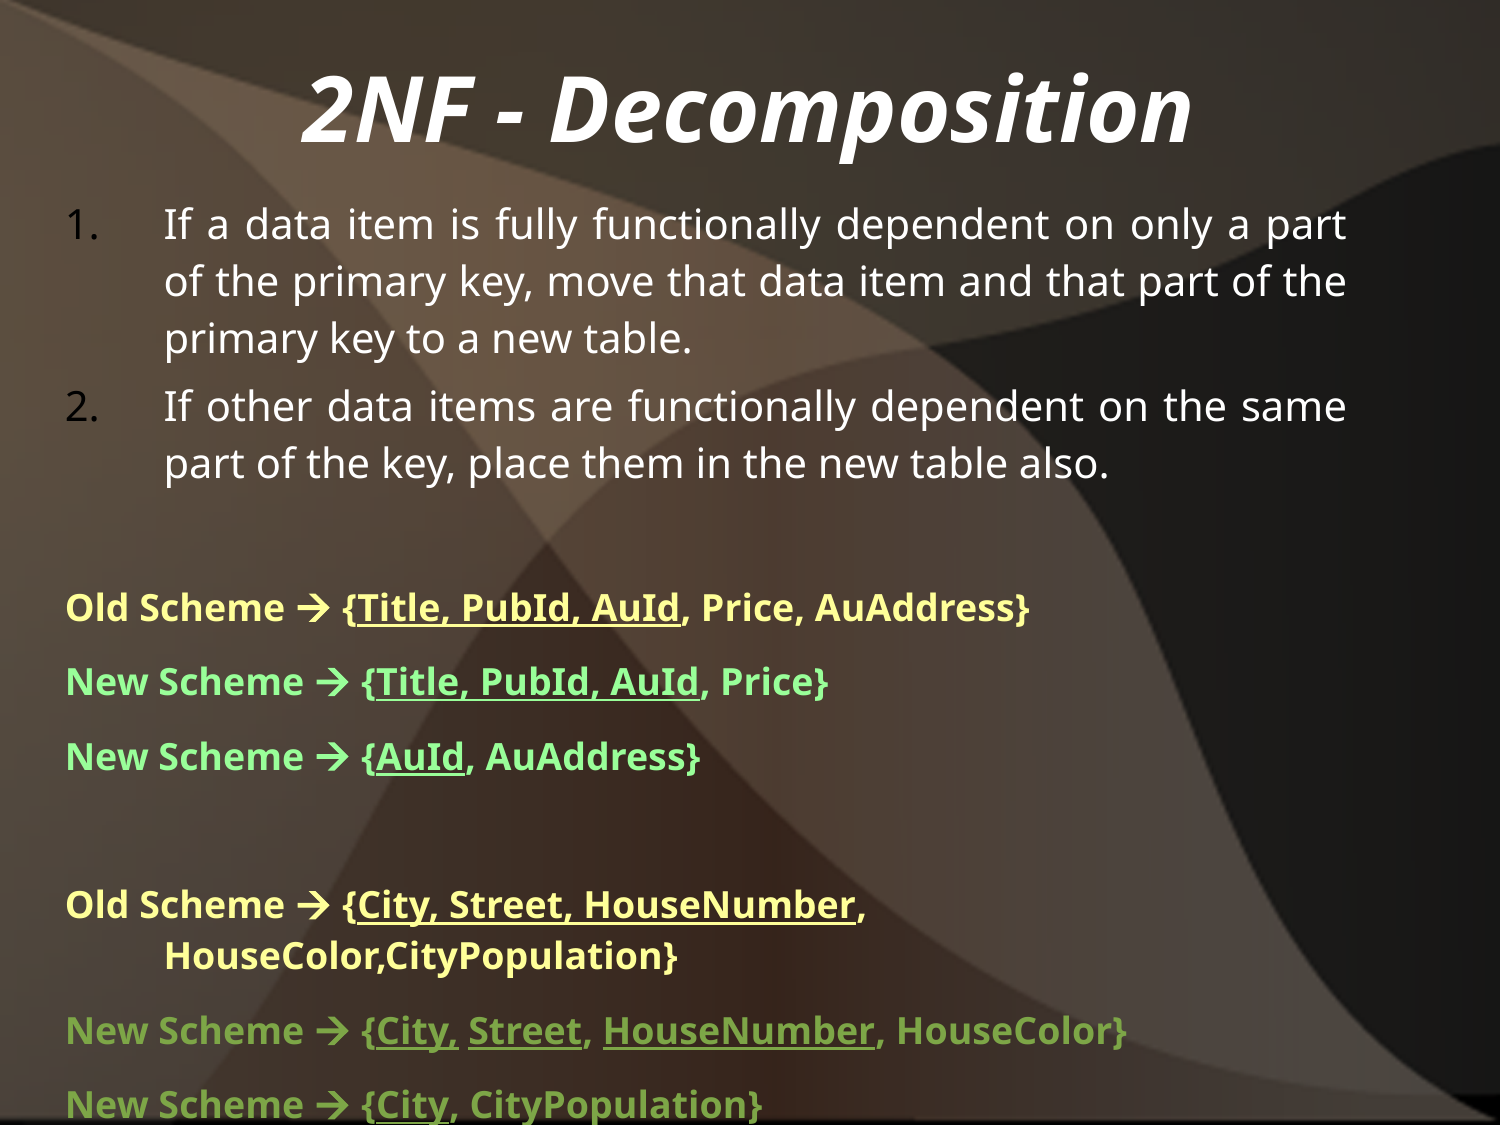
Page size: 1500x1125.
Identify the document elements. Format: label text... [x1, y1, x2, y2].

list If a data item is fully functionally dependent on only a part of the primary key, move that data item and that part of the primary key to a new table. If other data items are functionally dependent on the same part of the key, place them in the new table also. Old Scheme  {Title, PubId, AuId, Price, AuAddress} New Scheme  {Title, PubId, AuId, Price} New Scheme  {AuId, AuAddress} Old Scheme  {City, Street, HouseNumber, HouseColor,CityPopulation} New Scheme  {City, Street, HouseNumber, HouseColor} New Scheme  {City, CityPopulation} [49, 187, 1363, 1125]
picture [0, 0, 1500, 1125]
text_box 2NF - Decomposition [112, 12, 1388, 200]
